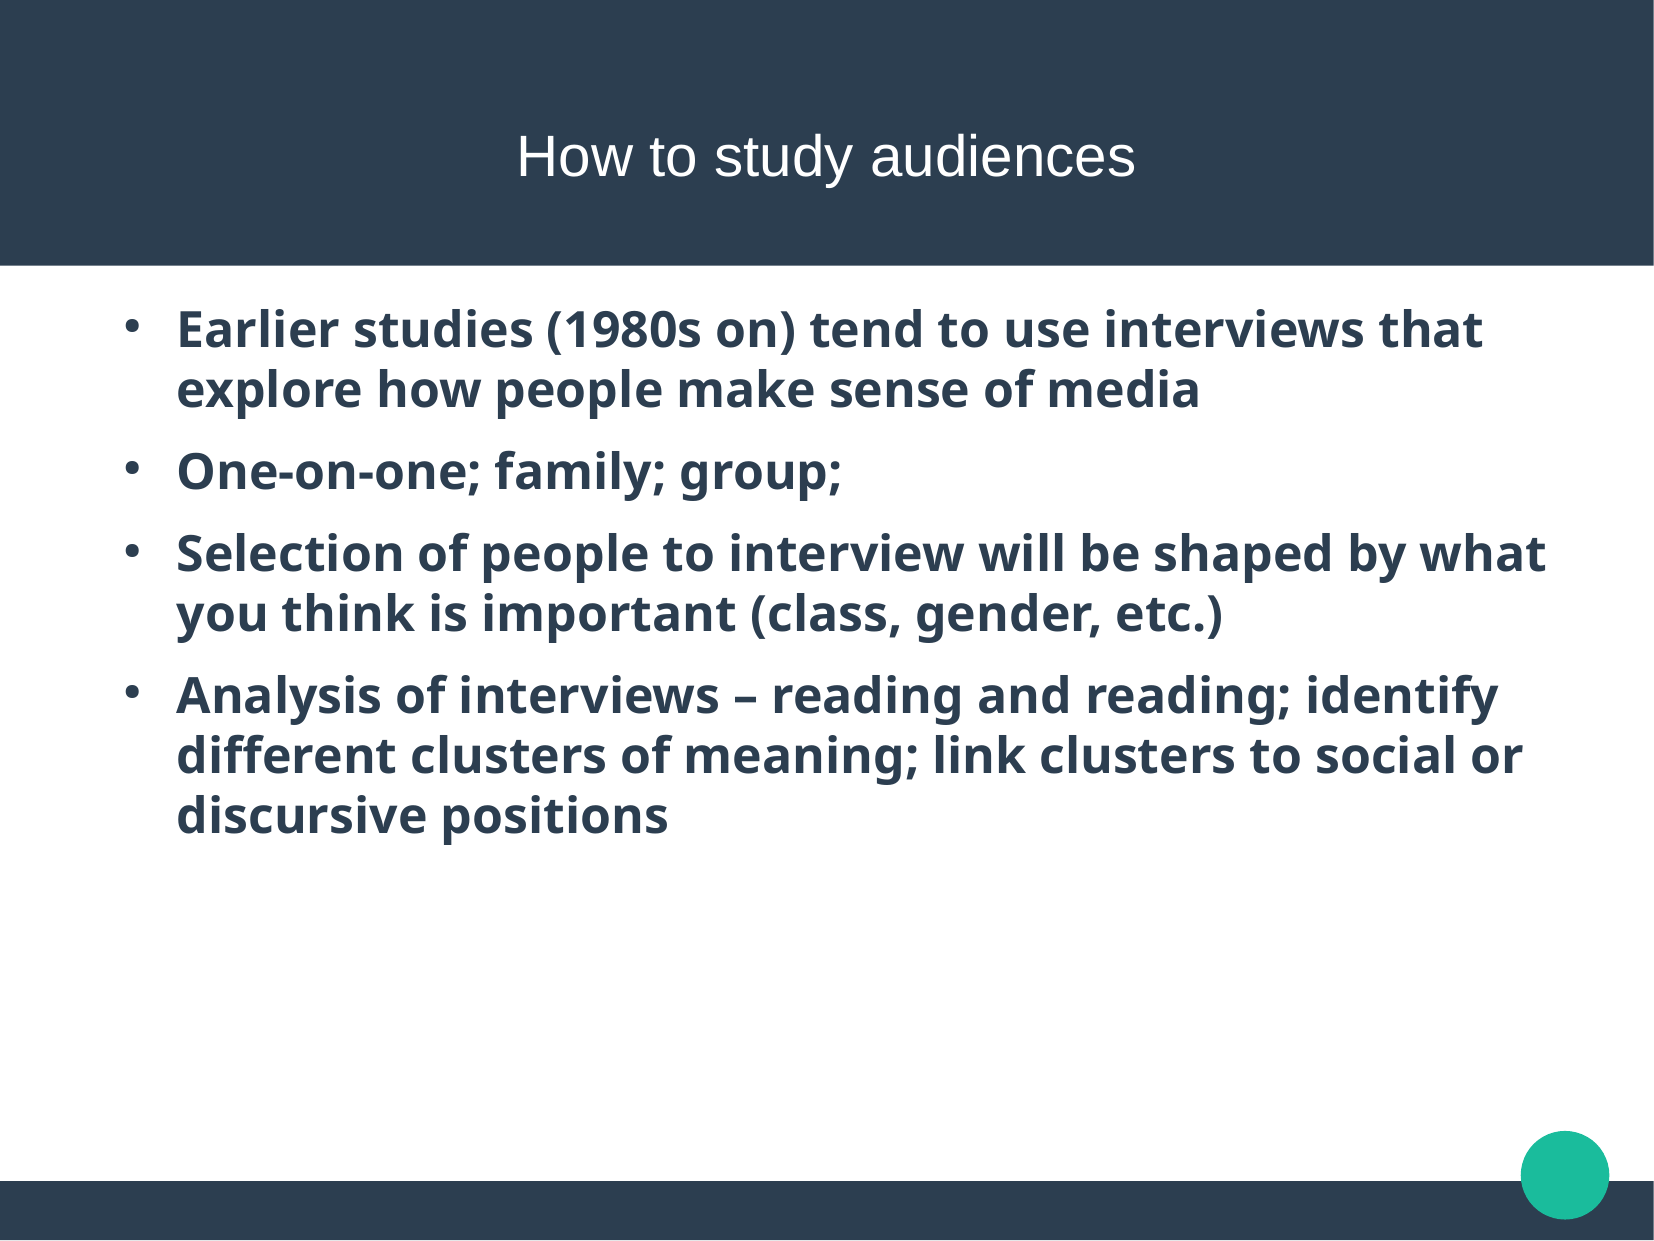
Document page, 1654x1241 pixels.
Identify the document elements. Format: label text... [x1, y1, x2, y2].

title How to study audiences [82, 49, 1571, 257]
list Earlier studies (1980s on) tend to use interviews that explore how people make sense of media One-on-one; family; group; Selection of people to interview will be shaped by what you think is important (class, gender, etc.) Analysis of interviews – reading and reading; identify different clusters of meaning; link clusters to social or discursive positions [82, 290, 1571, 1010]
